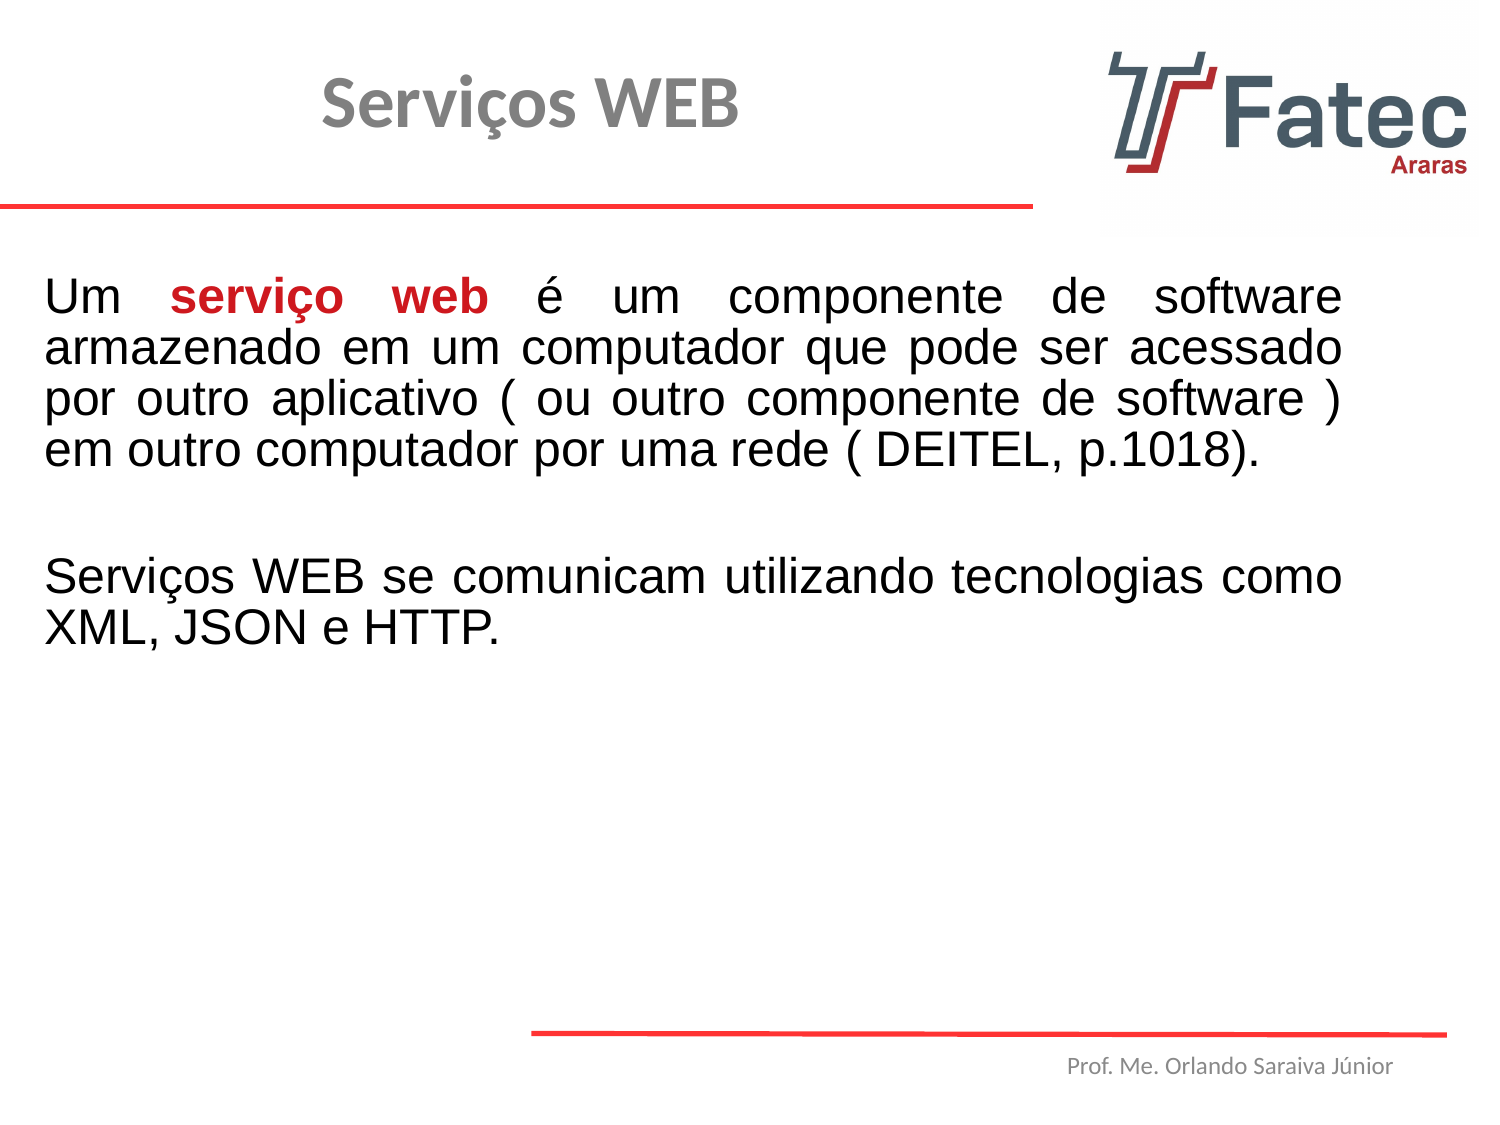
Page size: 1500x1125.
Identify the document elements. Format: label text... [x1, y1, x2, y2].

title Serviços WEB [0, 45, 1063, 233]
picture [1100, 0, 1479, 237]
list Um serviço web é um componente de software armazenado em um computador que pode ser acessado por outro aplicativo ( ou outro componente de software ) em outro computador por uma rede ( DEITEL, p.1018). Serviços WEB se comunicam utilizando tecnologias como XML, JSON e HTTP. [29, 265, 1359, 1004]
